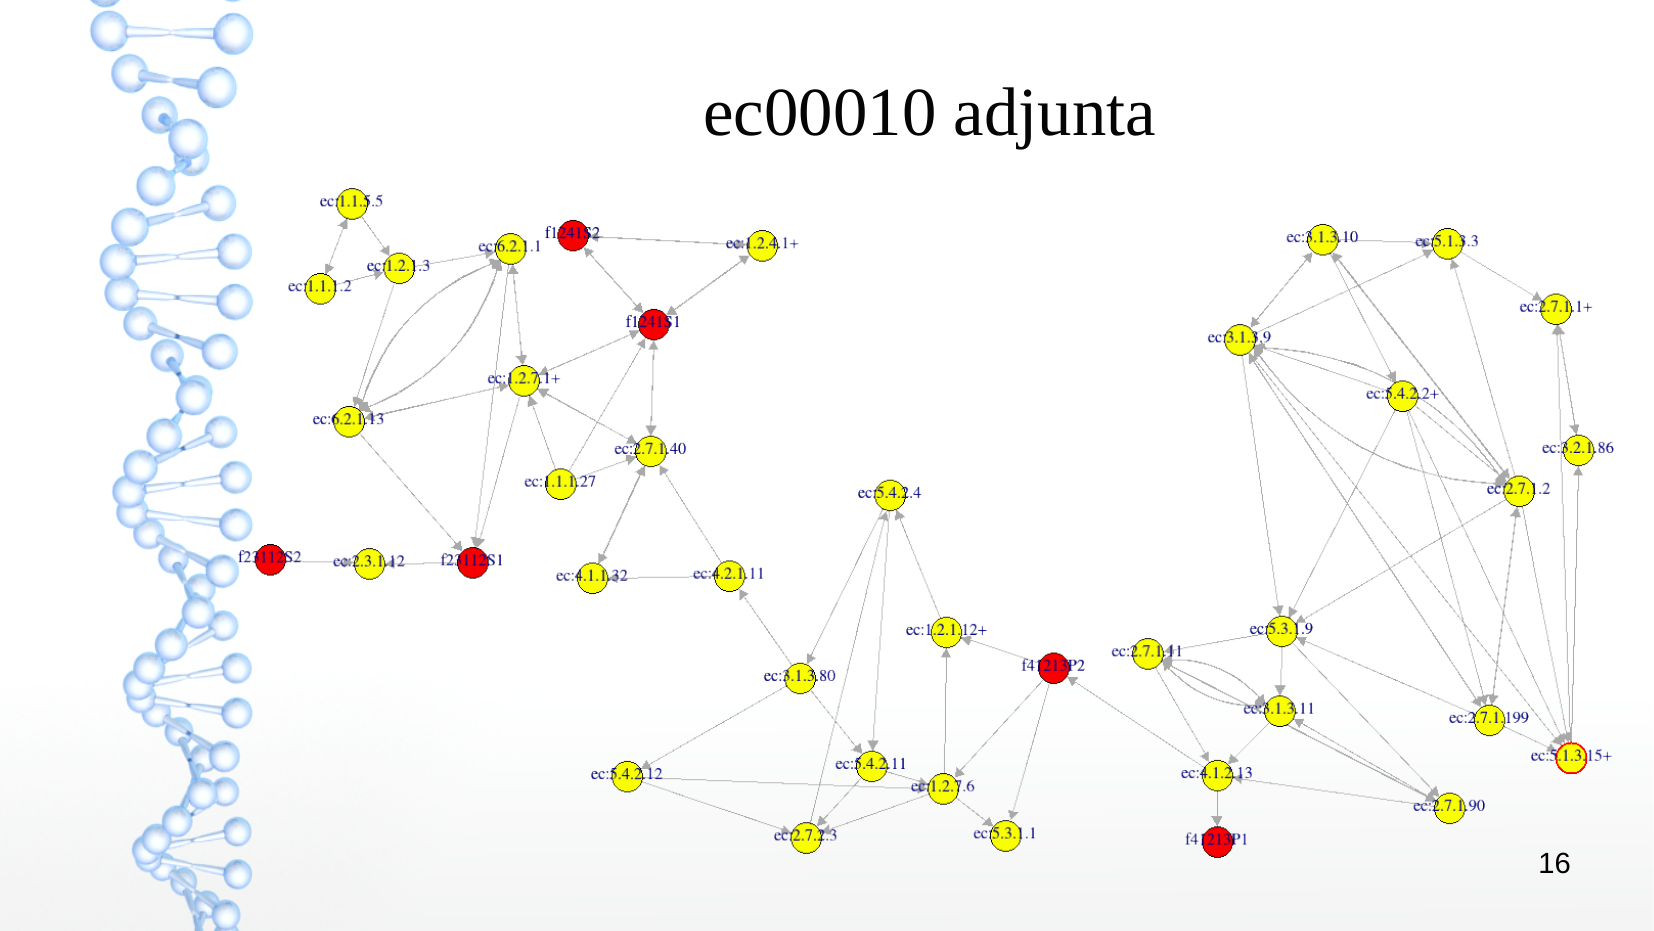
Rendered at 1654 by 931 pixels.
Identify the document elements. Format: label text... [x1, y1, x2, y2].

picture [0, 0, 1654, 931]
title ec00010 adjunta [265, 35, 1595, 183]
